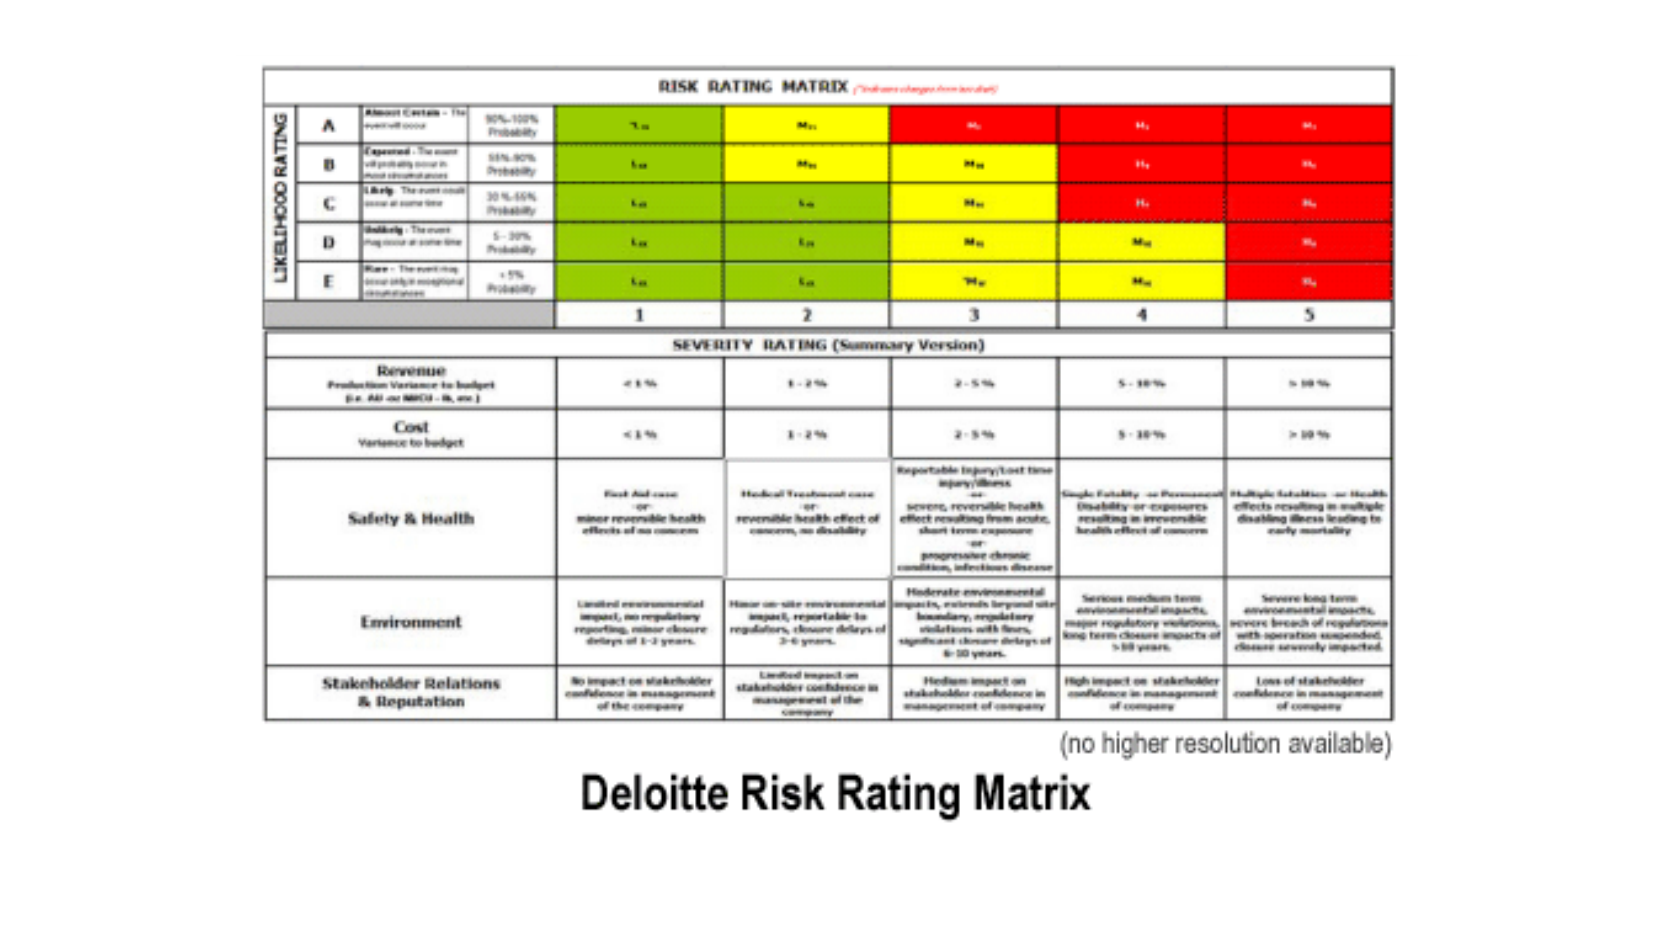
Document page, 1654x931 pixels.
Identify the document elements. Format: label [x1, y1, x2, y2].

picture [236, 54, 1418, 867]
